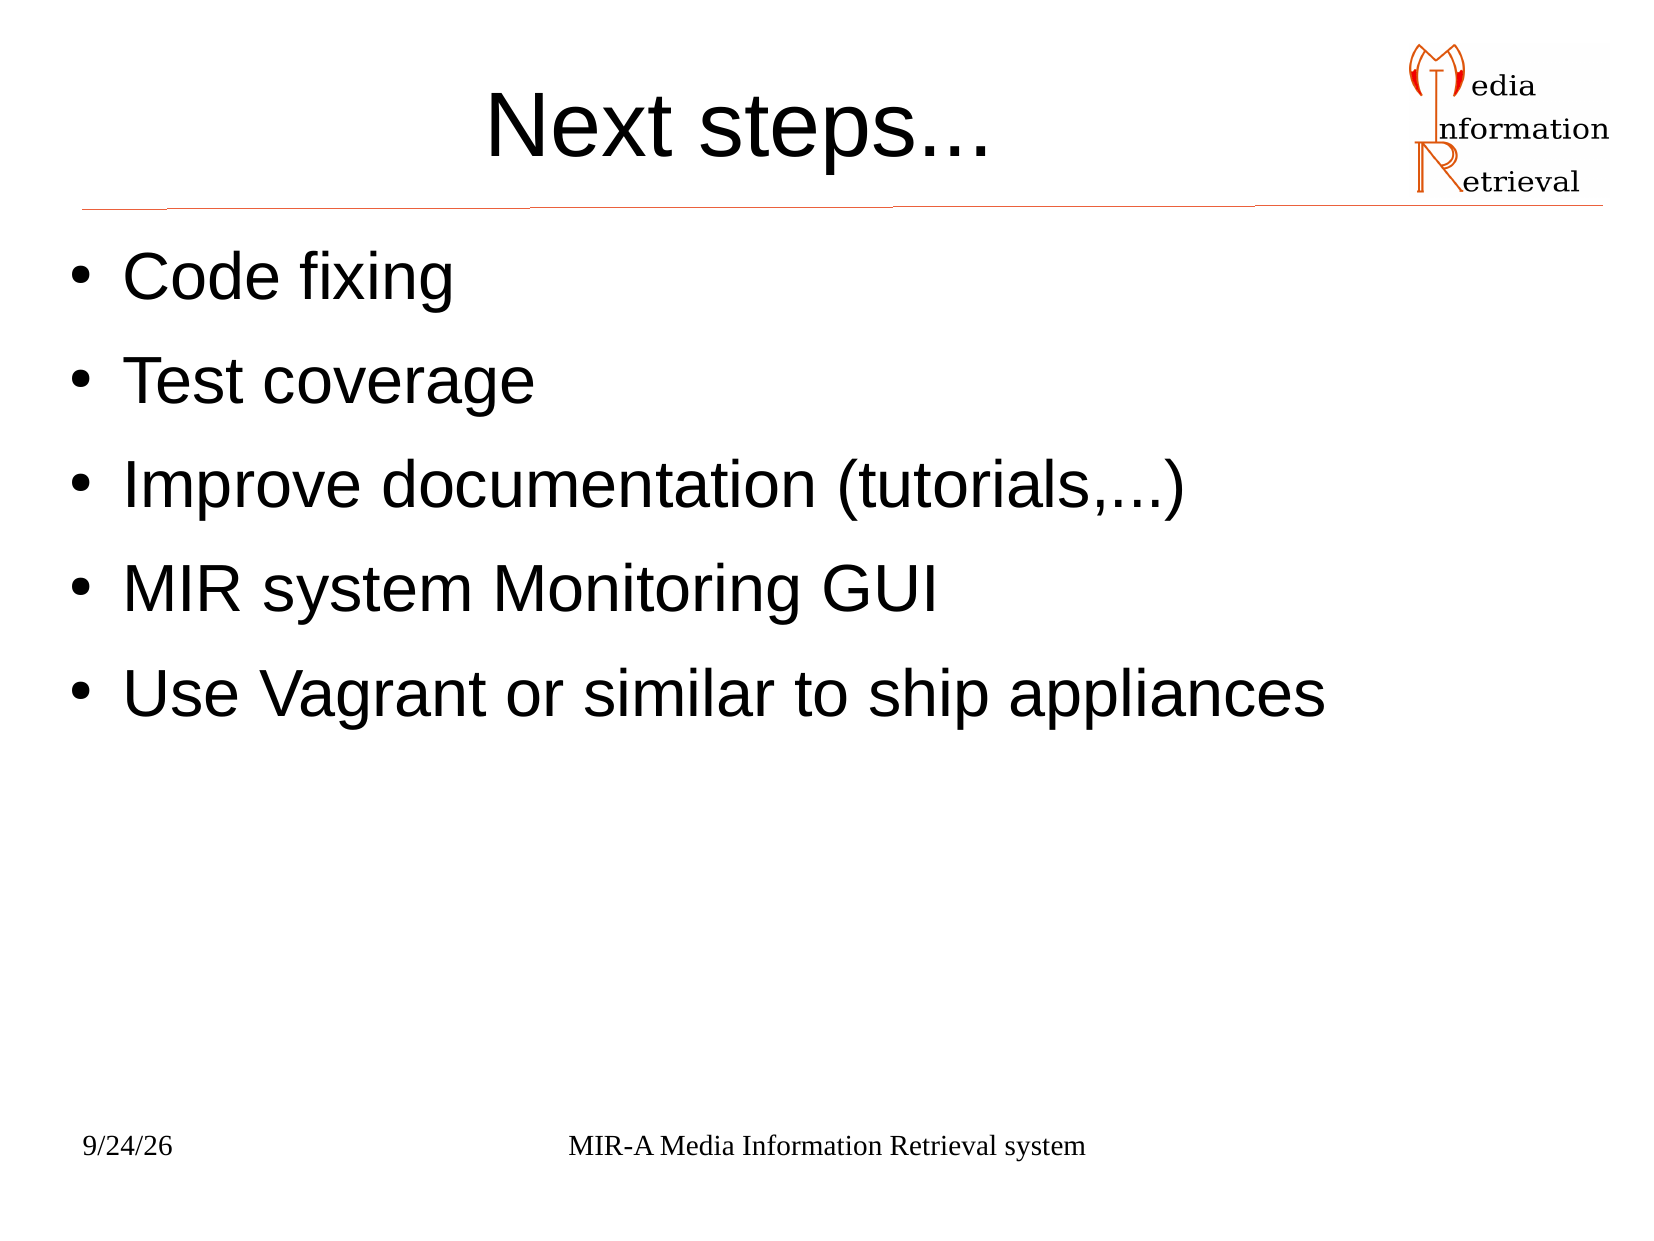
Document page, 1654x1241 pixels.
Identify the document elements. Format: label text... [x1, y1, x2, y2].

title Next steps... [82, 45, 1397, 204]
picture [1409, 43, 1610, 198]
list Code fixing Test coverage Improve documentation (tutorials,...) MIR system Monitoring GUI Use Vagrant or similar to ship appliances [51, 238, 1603, 1091]
